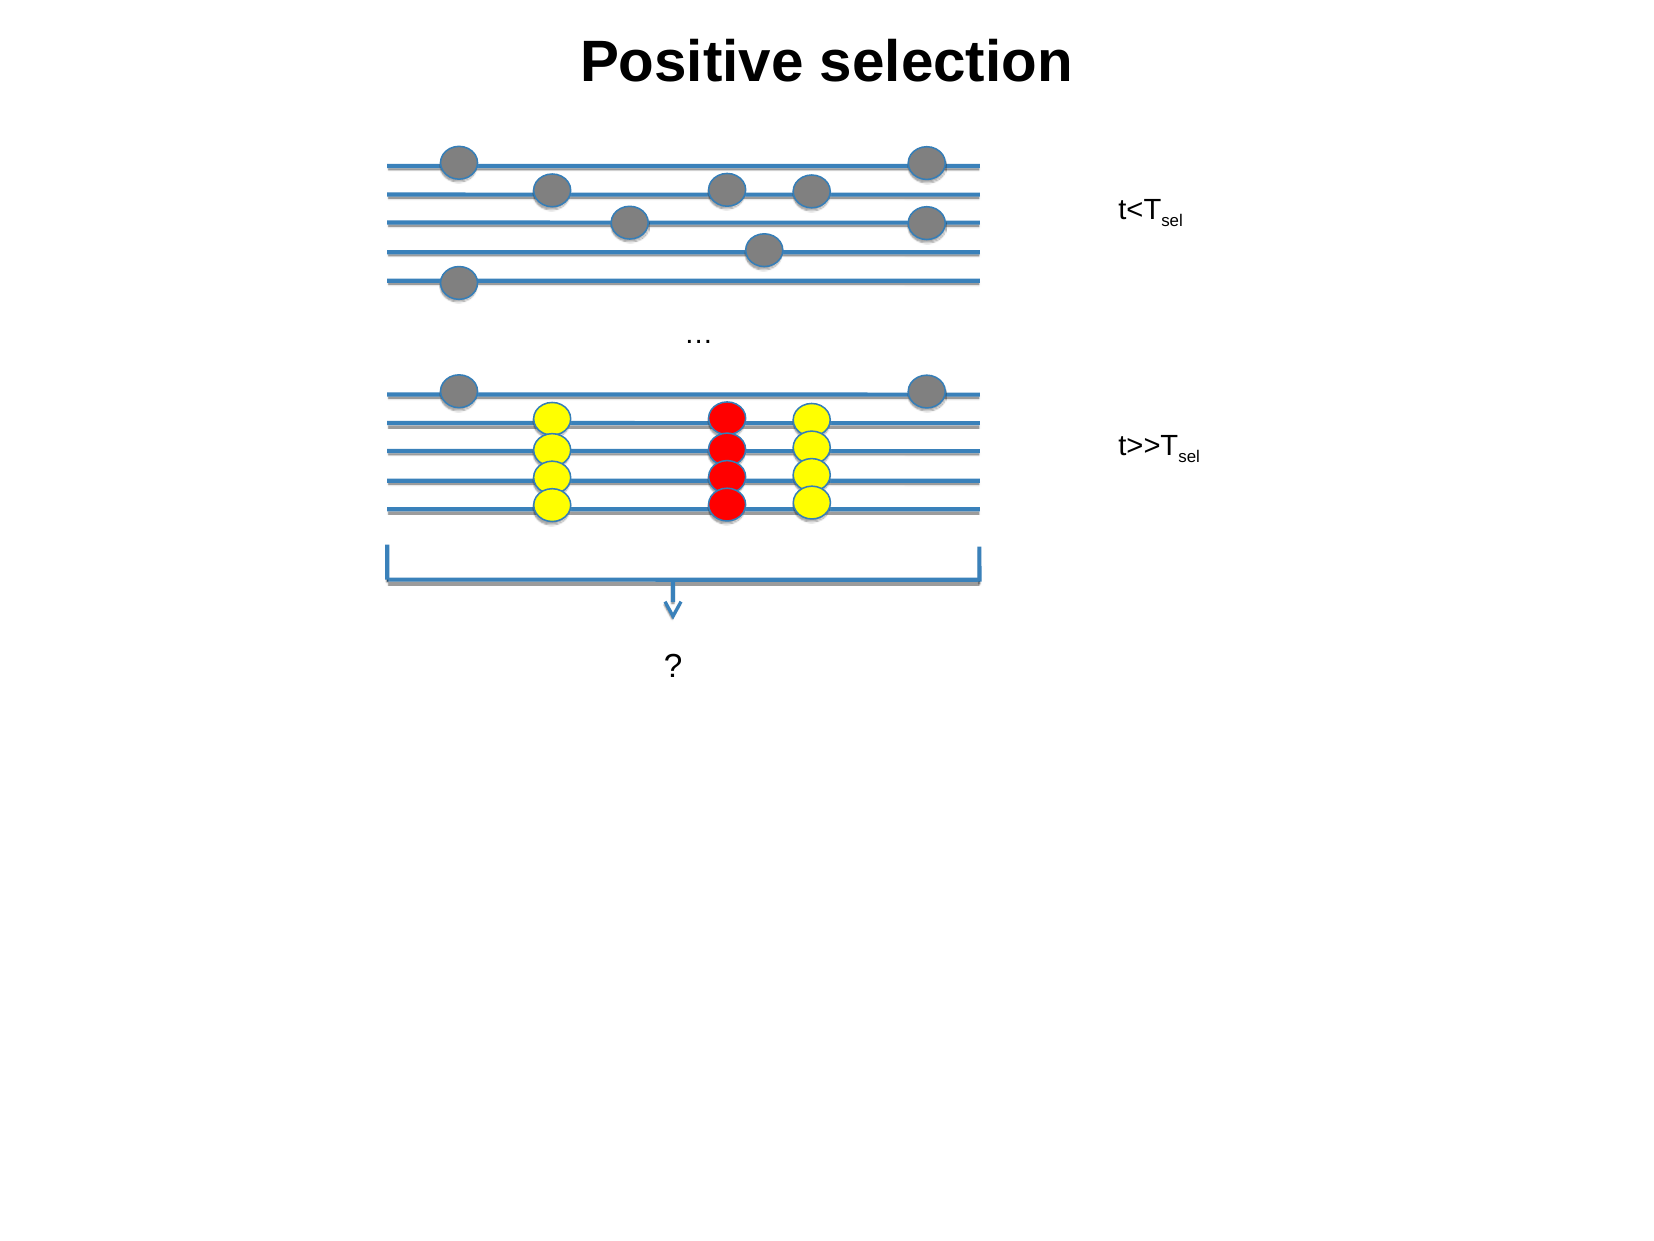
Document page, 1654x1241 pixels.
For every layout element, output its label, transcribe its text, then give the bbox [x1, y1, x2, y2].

text_box [440, 374, 478, 408]
text_box [533, 173, 571, 207]
text_box t>>Tsel [1103, 418, 1282, 474]
text_box [708, 173, 746, 207]
text_box [793, 403, 831, 519]
text_box [908, 375, 946, 408]
text_box ? [648, 636, 698, 692]
text_box [745, 233, 783, 267]
title Positive selection [82, 3, 1571, 113]
text_box [908, 206, 946, 240]
text_box [793, 174, 831, 208]
text_box [440, 266, 478, 300]
text_box t<Tsel [1103, 182, 1282, 238]
text_box … [669, 306, 729, 357]
text_box [440, 146, 478, 180]
text_box [708, 401, 746, 521]
text_box [533, 402, 571, 522]
text_box [908, 146, 946, 180]
text_box [611, 206, 649, 240]
